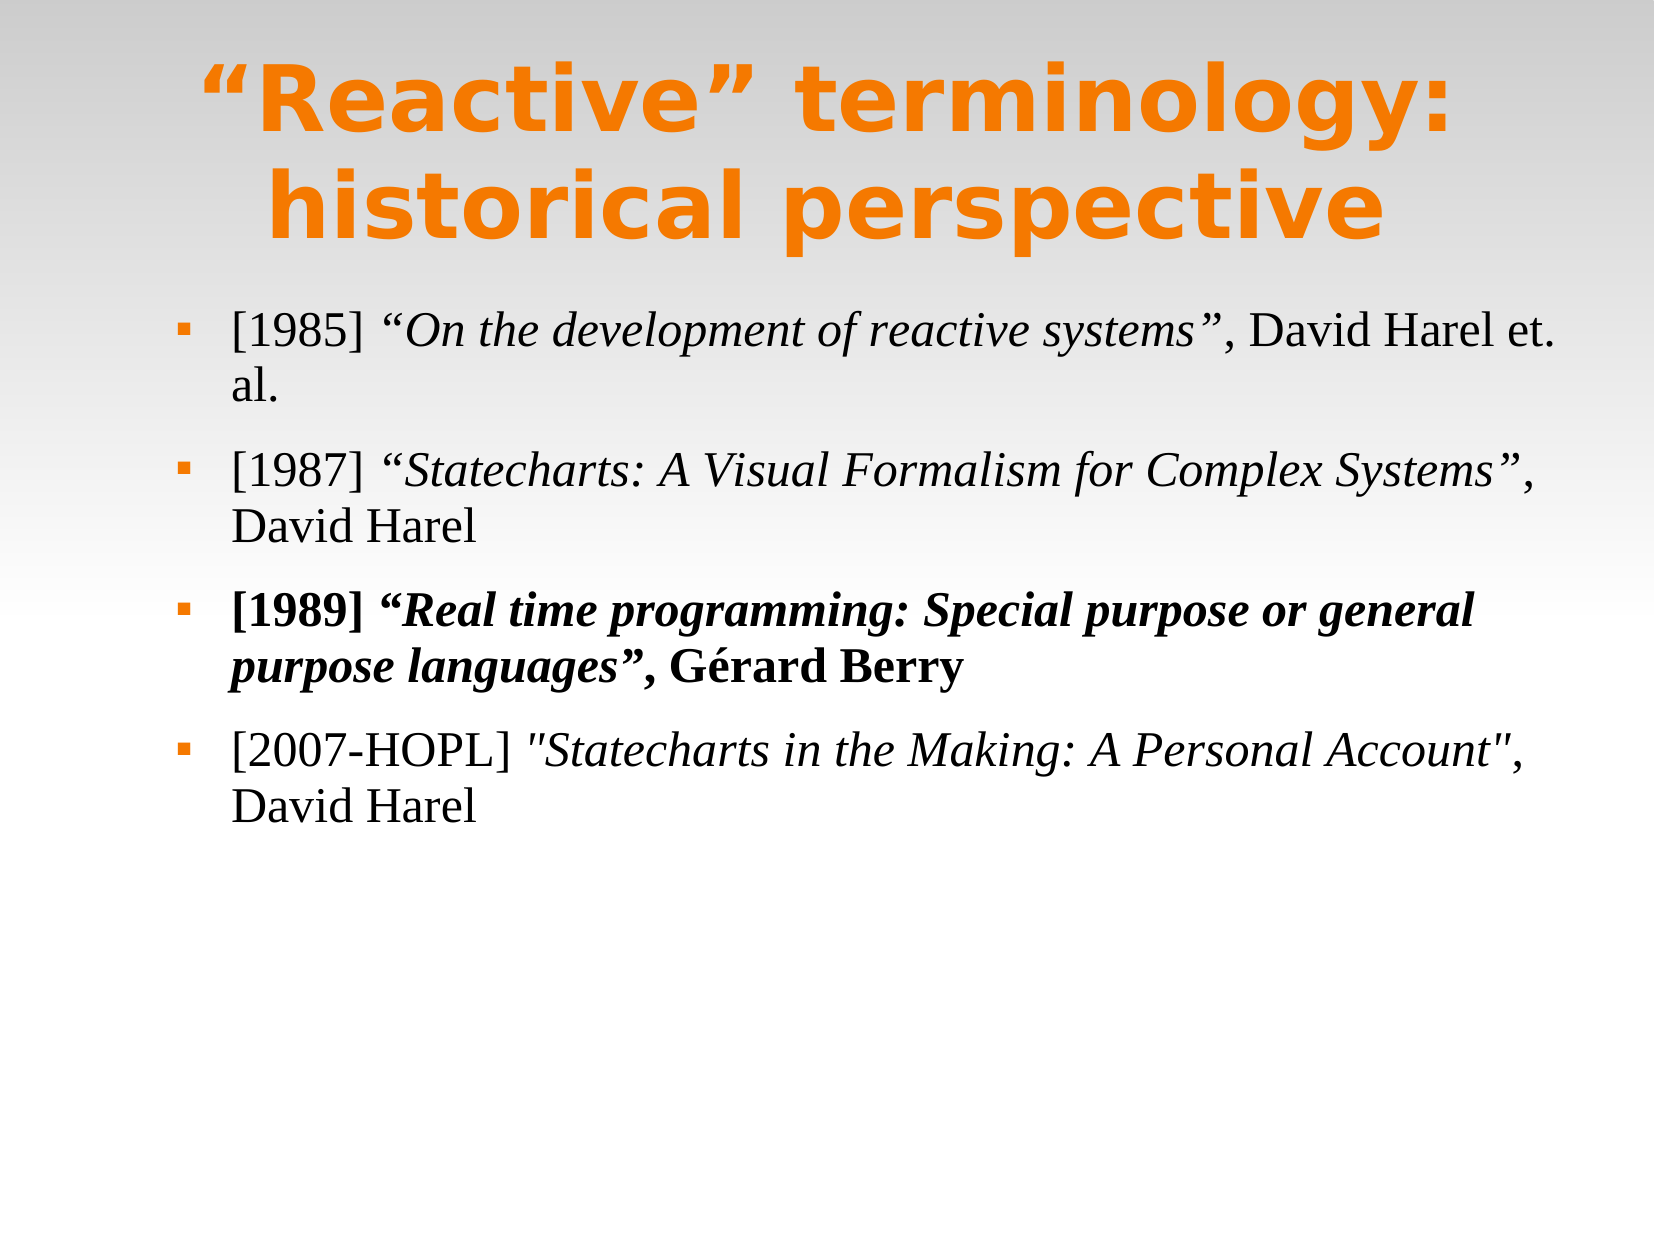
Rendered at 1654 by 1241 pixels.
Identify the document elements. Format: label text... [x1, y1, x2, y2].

title “Reactive” terminology: historical perspective [82, 45, 1571, 261]
list [1985] “On the development of reactive systems”, David Harel et. al. [1987] “Statecharts: A Visual Formalism for Complex Systems”, David Harel [1989] “Real time programming: Special purpose or general purpose languages”, Gérard Berry [2007-HOPL] "Statecharts in the Making: A Personal Account", David Harel [89, 302, 1576, 1121]
